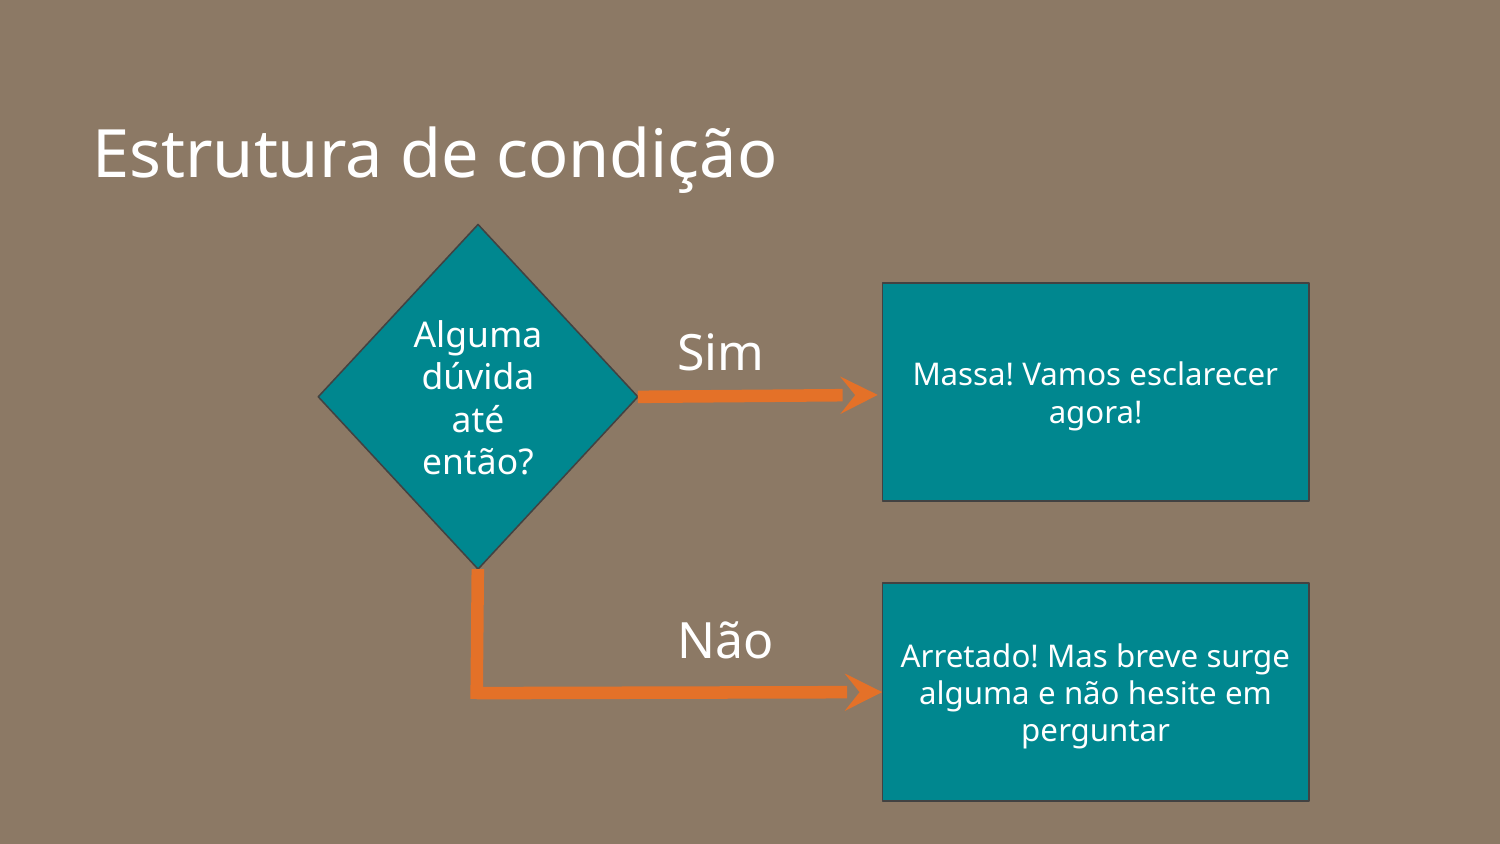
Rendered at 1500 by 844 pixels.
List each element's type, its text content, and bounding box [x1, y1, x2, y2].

text_box Massa! Vamos esclarecer agora! [882, 283, 1309, 501]
title Sim [662, 305, 782, 395]
title Estrutura de condição [77, 96, 1427, 223]
text_box Alguma dúvida até então? [318, 224, 637, 569]
text_box Arretado! Mas breve surge alguma e não hesite em perguntar [882, 583, 1309, 801]
title Não [662, 593, 807, 683]
